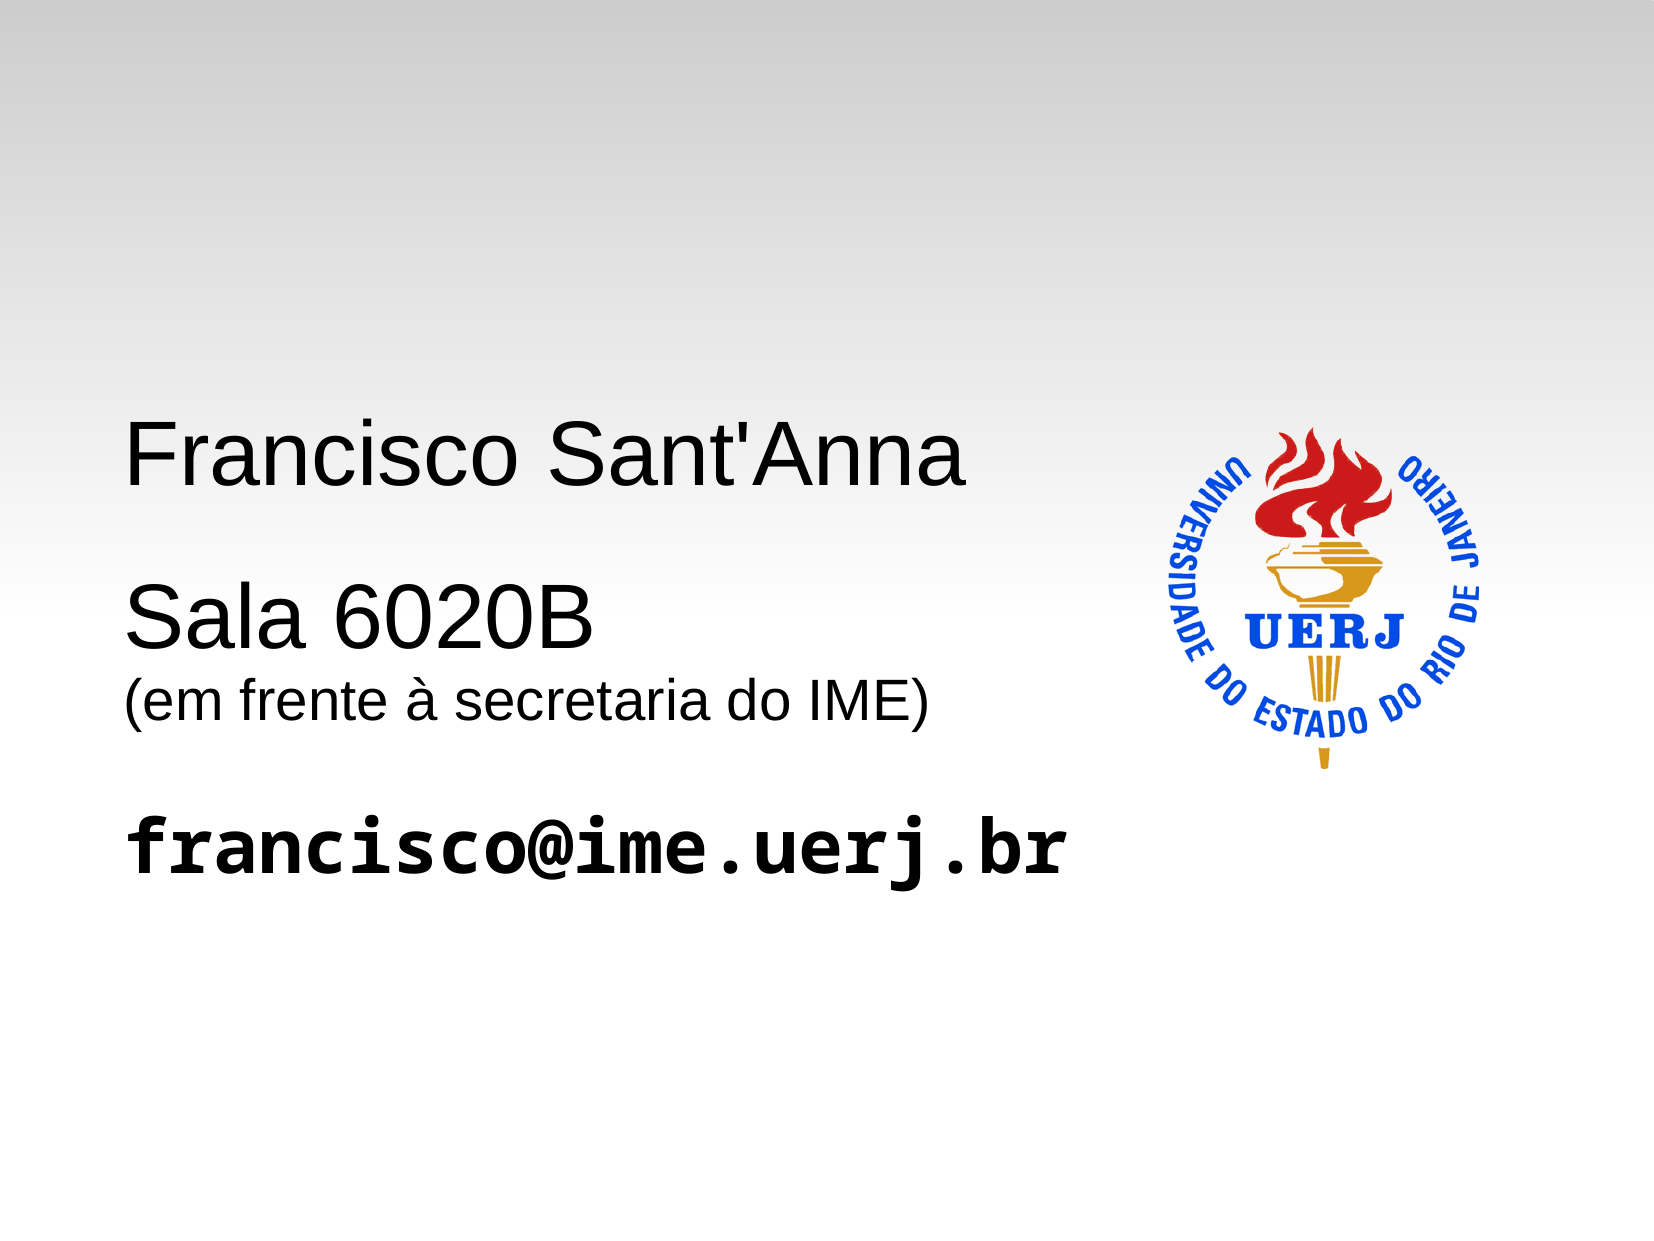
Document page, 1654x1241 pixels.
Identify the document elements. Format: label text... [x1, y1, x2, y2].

picture [1168, 427, 1479, 769]
text_box Francisco Sant'Anna Sala 6020B (em frente à secretaria do IME) francisco@ime.uerj.br [108, 394, 1098, 887]
